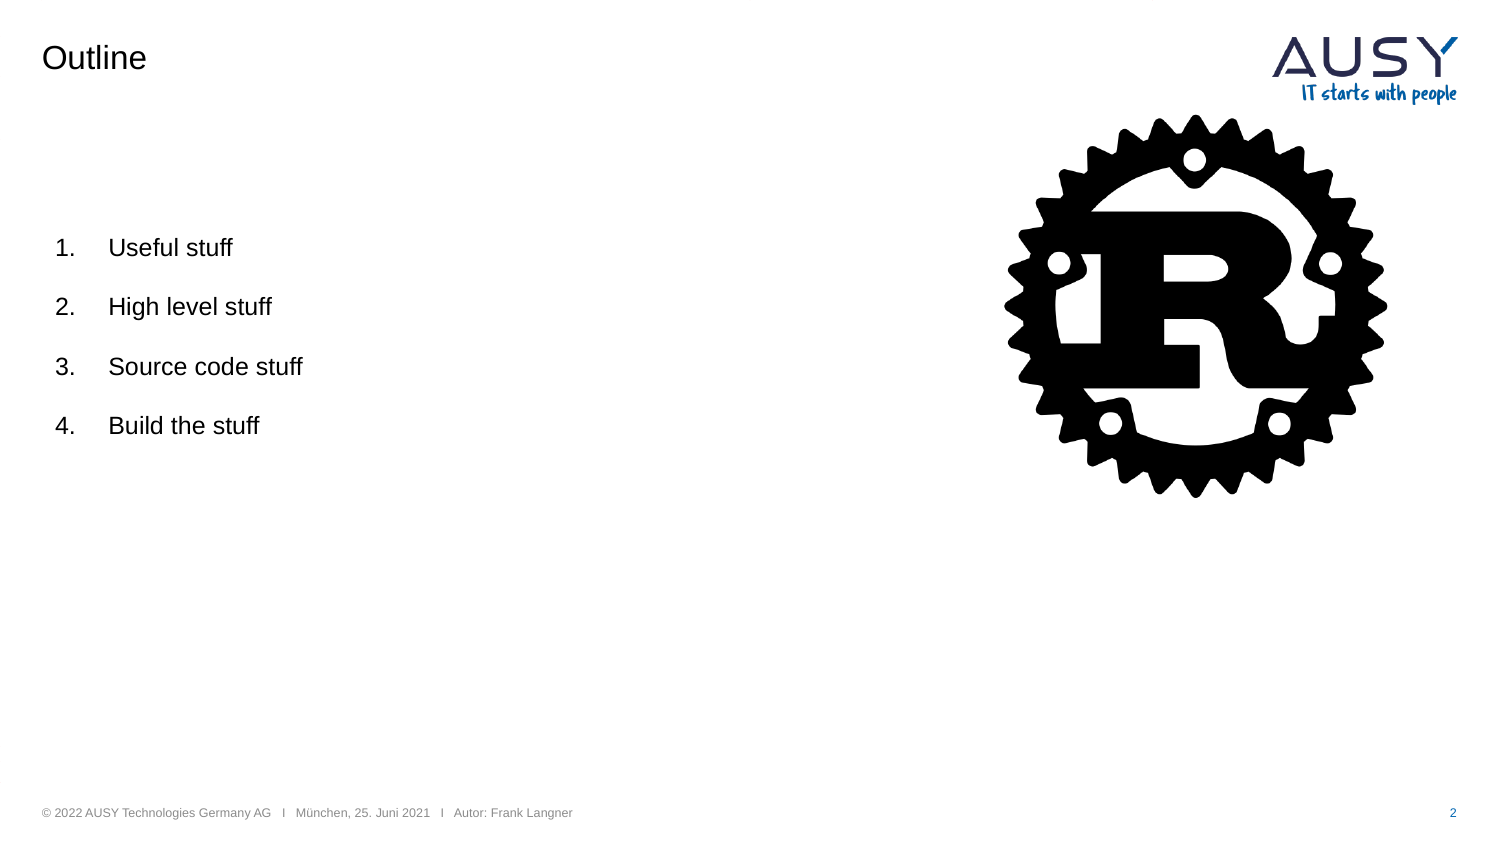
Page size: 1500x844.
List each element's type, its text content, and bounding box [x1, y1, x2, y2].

list Useful stuff High level stuff Source code stuff Build the stuff [37, 231, 1454, 743]
title Outline [41, 36, 1153, 77]
picture [1000, 112, 1388, 500]
footer © 2022 AUSY Technologies Germany AG I München, 25. Juni 2021 I Autor: Frank Langner [41, 797, 1153, 828]
picture [1272, 37, 1458, 105]
